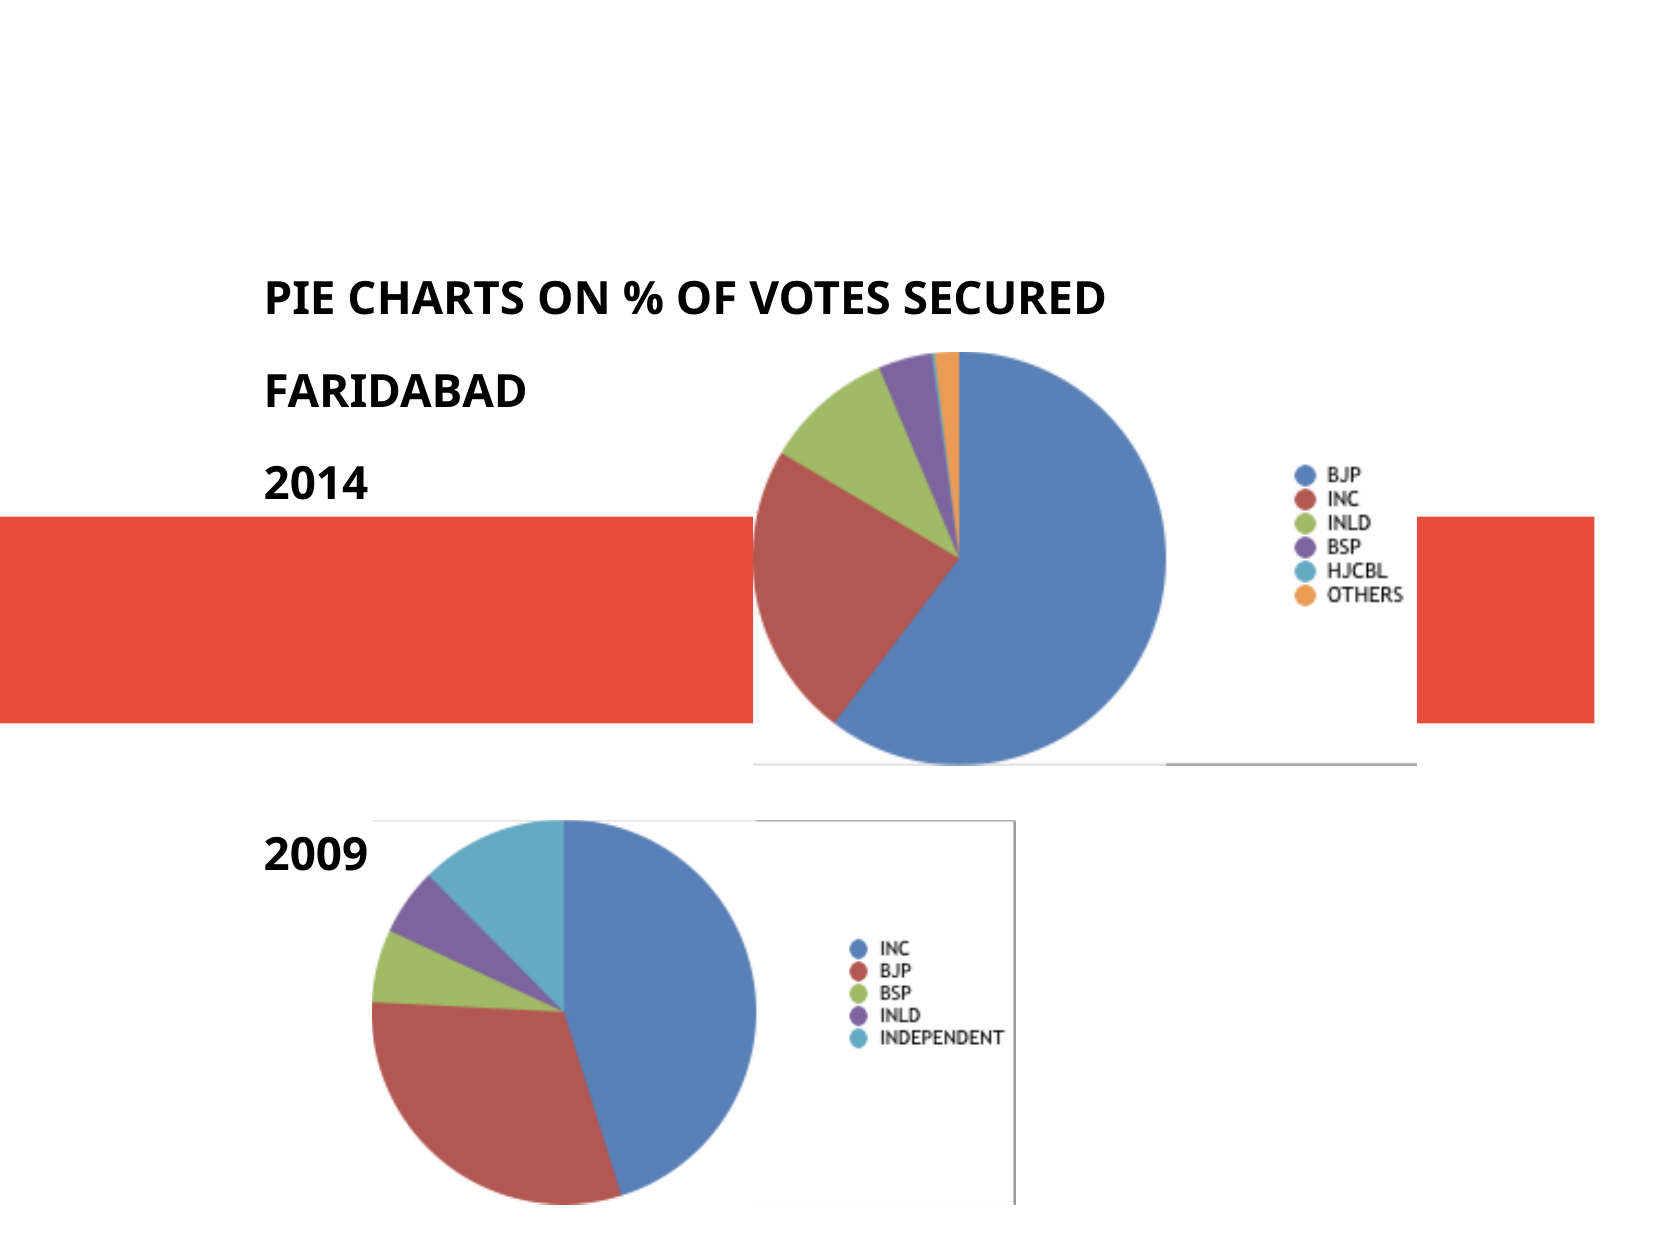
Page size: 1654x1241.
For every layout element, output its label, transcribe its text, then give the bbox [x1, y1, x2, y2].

picture [753, 352, 1417, 766]
text_box PIE CHARTS ON % OF VOTES SECURED FARIDABAD 2014 2009 [248, 248, 1282, 1014]
picture [372, 820, 1016, 1205]
